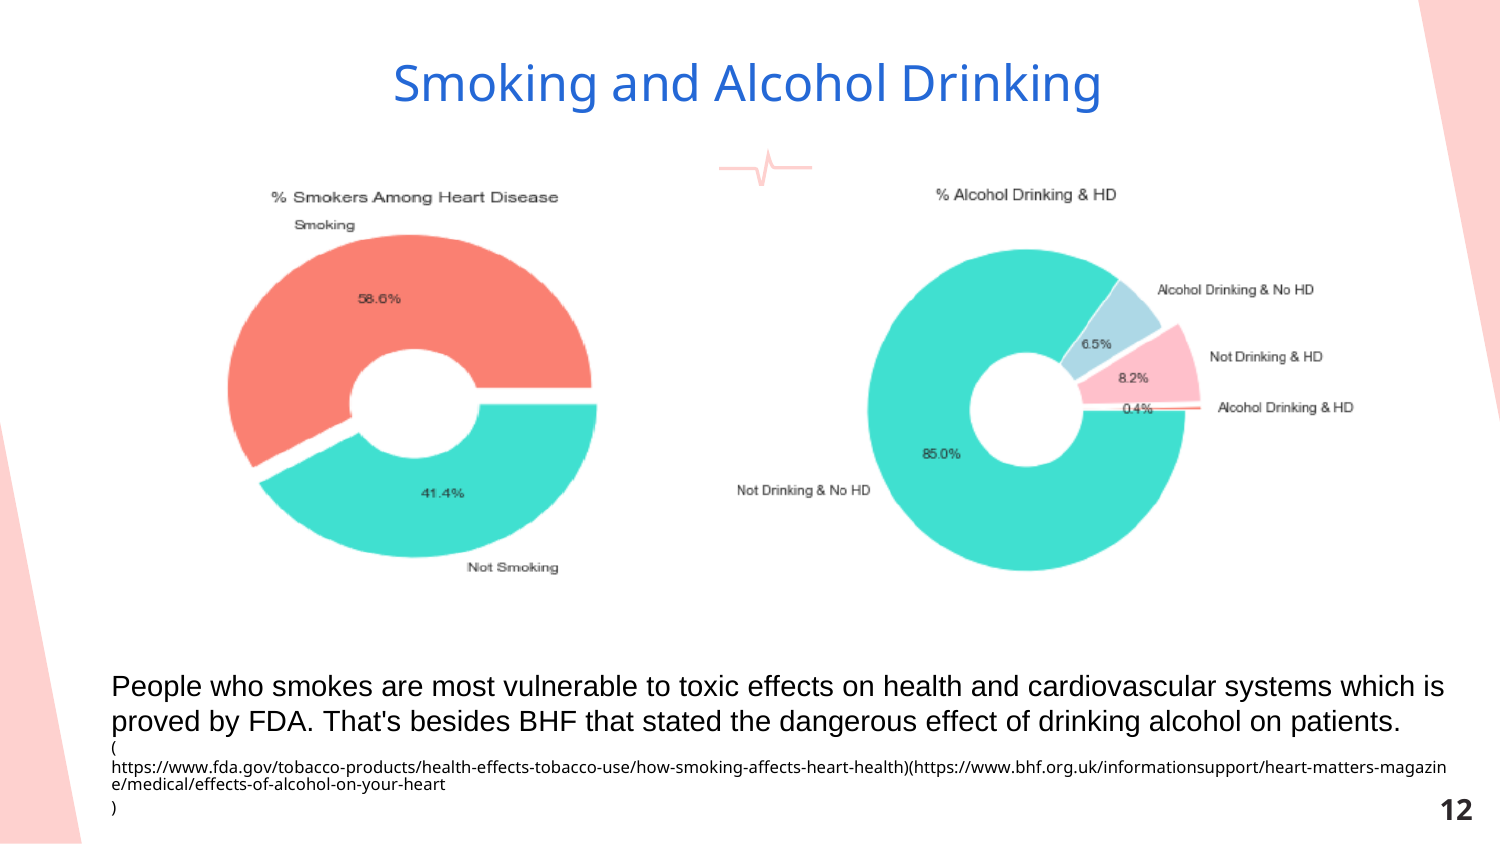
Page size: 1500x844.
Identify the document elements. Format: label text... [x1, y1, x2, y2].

text_box People who smokes are most vulnerable to toxic effects on health and cardiovascular systems which is proved by FDA. That's besides BHF that stated the dangerous effect of drinking alcohol on patients. (https://www.fda.gov/tobacco-products/health-effects-tobacco-use/how-smoking-affects-heart-health)(https://www.bhf.org.uk/informationsupport/heart-matters-magazine/medical/effects-of-alcohol-on-your-heart) [96, 659, 1469, 786]
text_box 12 [1424, 783, 1489, 830]
picture [204, 169, 616, 595]
title Smoking and Alcohol Drinking [0, 36, 1499, 106]
picture [737, 186, 1359, 595]
